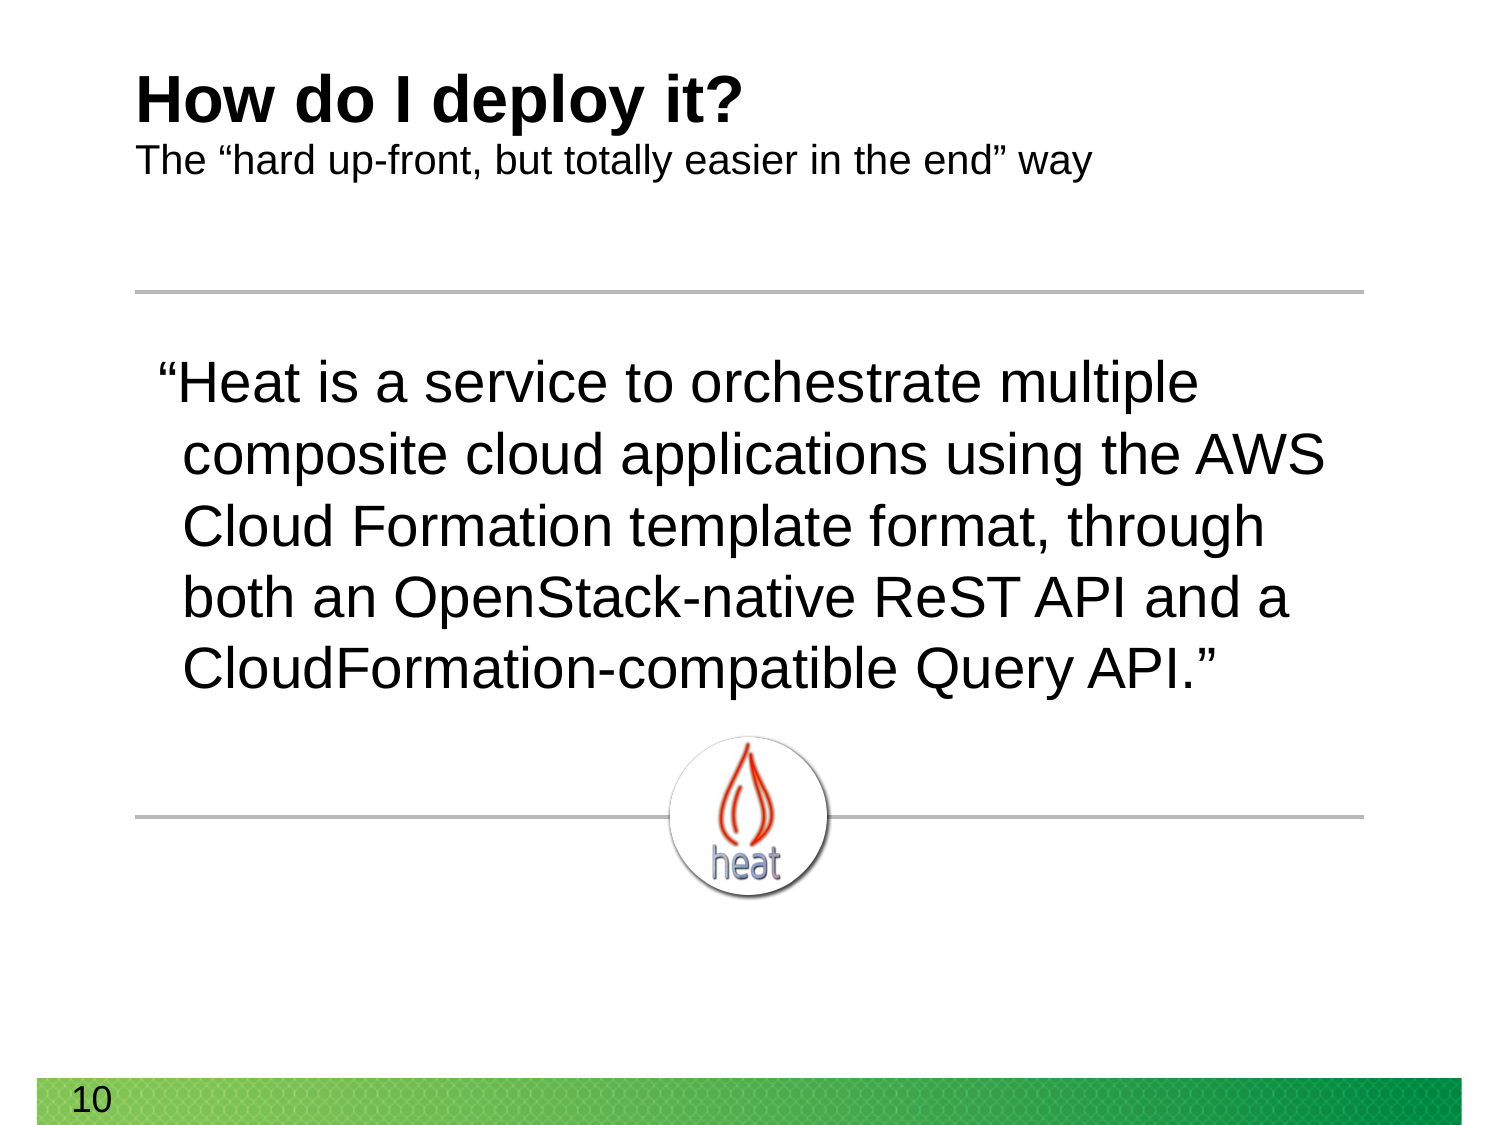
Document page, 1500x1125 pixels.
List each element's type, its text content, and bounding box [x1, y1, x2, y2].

picture [36, 1078, 1462, 1125]
text_box “Heat is a service to orchestrate multiple composite cloud applications using the AWS Cloud Formation template format, through both an OpenStack-native ReST API and a CloudFormation-compatible Query API.” [158, 343, 1354, 695]
title How do I deploy it? The “hard up-front, but totally easier in the end” way [135, 41, 1372, 204]
picture [663, 732, 836, 904]
